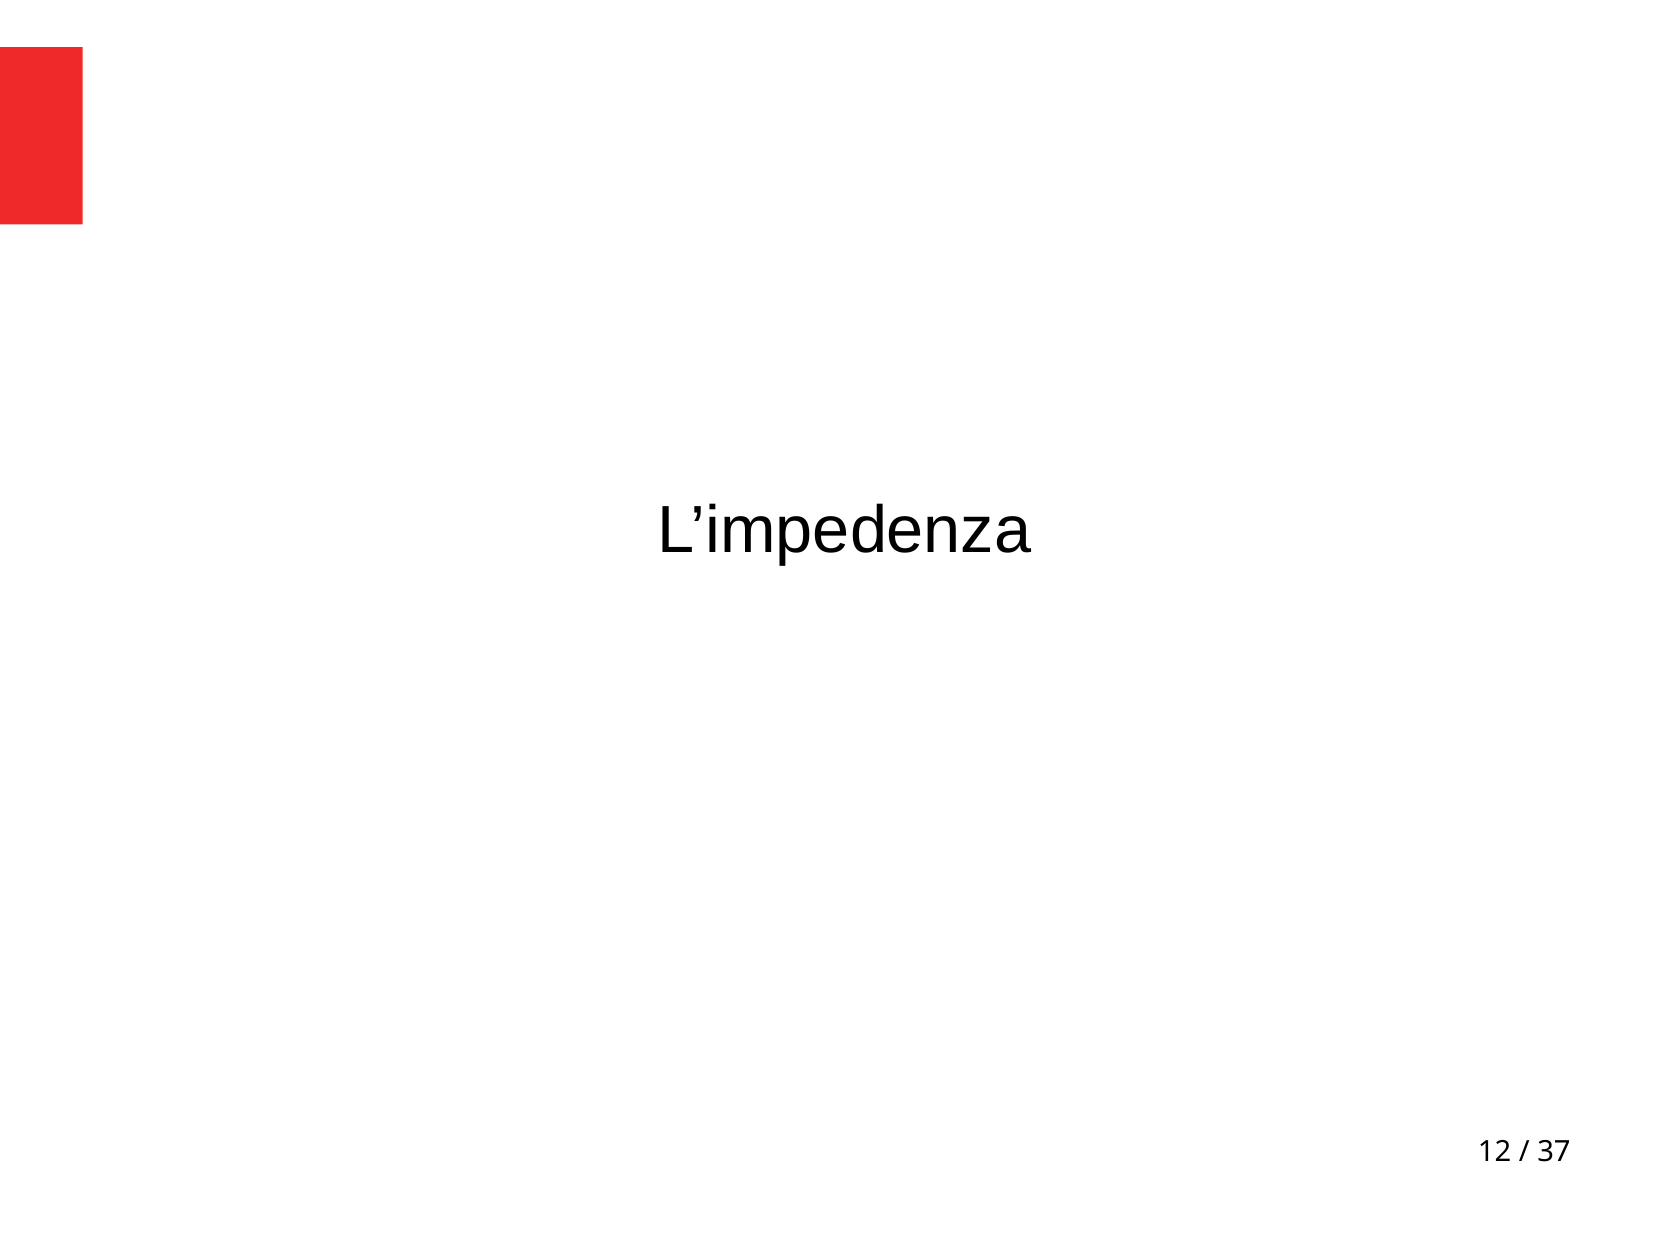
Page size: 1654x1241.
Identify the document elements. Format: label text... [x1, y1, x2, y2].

subtitle L’impedenza [118, 49, 1571, 1010]
